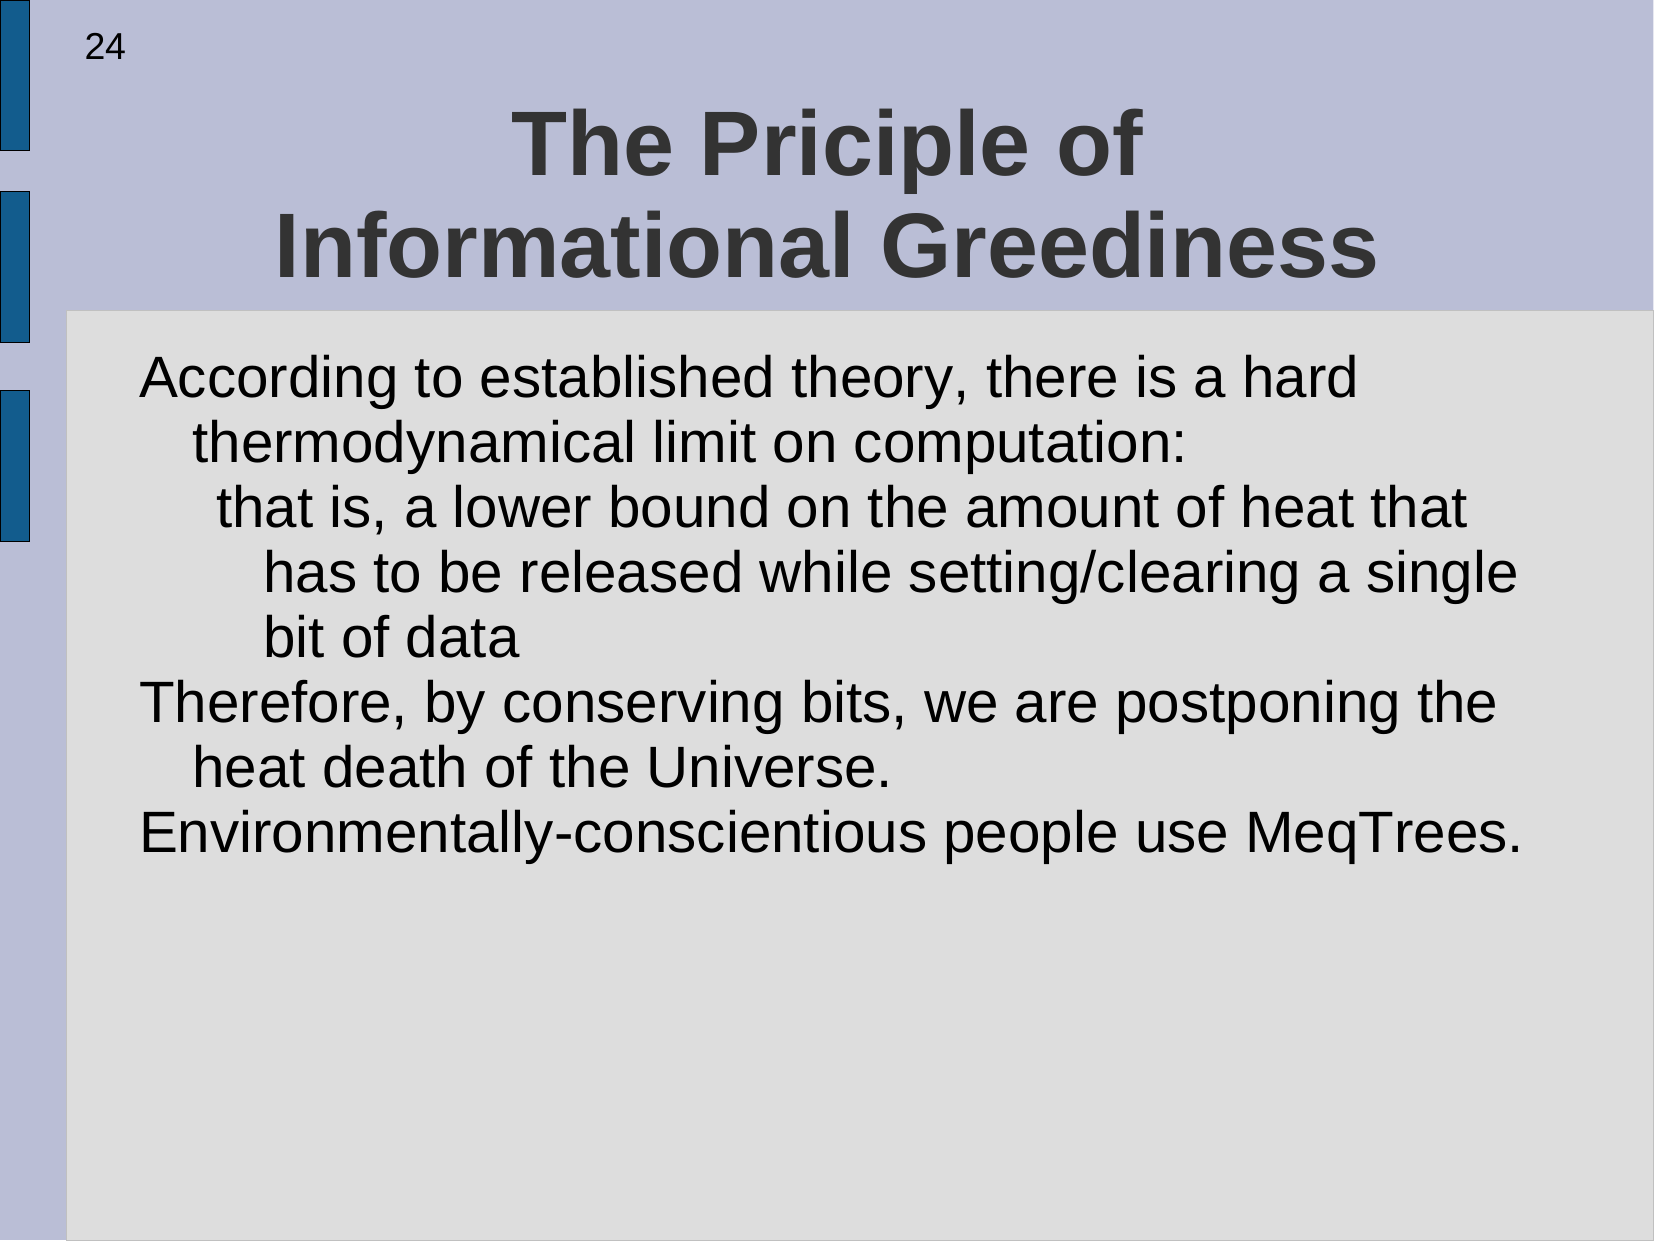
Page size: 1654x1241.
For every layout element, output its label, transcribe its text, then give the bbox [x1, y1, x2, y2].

title The Priciple of Informational Greediness [121, 87, 1534, 302]
list According to established theory, there is a hard thermodynamical limit on computation: that is, a lower bound on the amount of heat that has to be released while setting/clearing a single bit of data Therefore, by conserving bits, we are postponing the heat death of the Universe. Environmentally-conscientious people use MeqTrees. [121, 344, 1534, 1127]
text_box <number> [108, 18, 232, 92]
